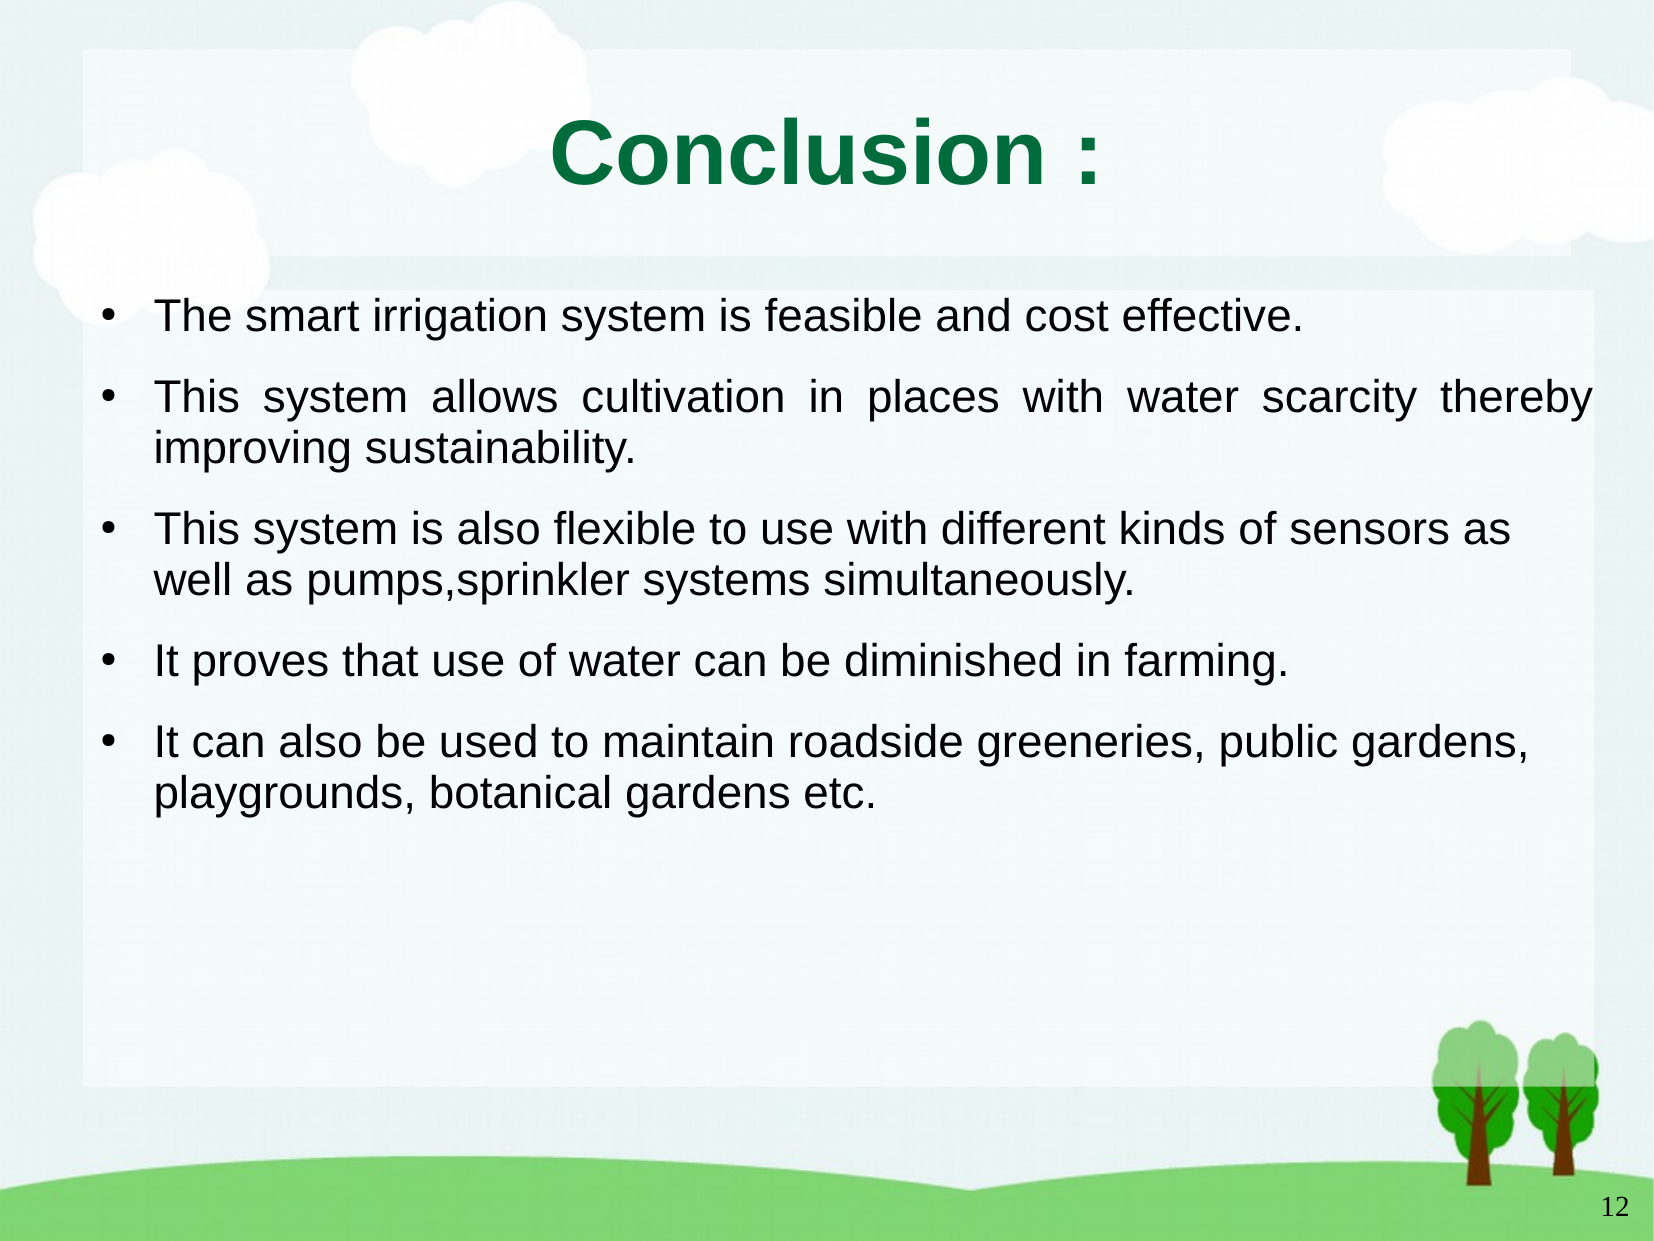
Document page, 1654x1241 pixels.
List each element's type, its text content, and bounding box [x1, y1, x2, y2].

title Conclusion : [82, 49, 1571, 257]
picture [0, 0, 1654, 1241]
list The smart irrigation system is feasible and cost effective. This system allows cultivation in places with water scarcity thereby improving sustainability. This system is also flexible to use with different kinds of sensors as well as pumps,sprinkler systems simultaneously. It proves that use of water can be diminished in farming. It can also be used to maintain roadside greeneries, public gardens, playgrounds, botanical gardens etc. [82, 290, 1595, 1087]
